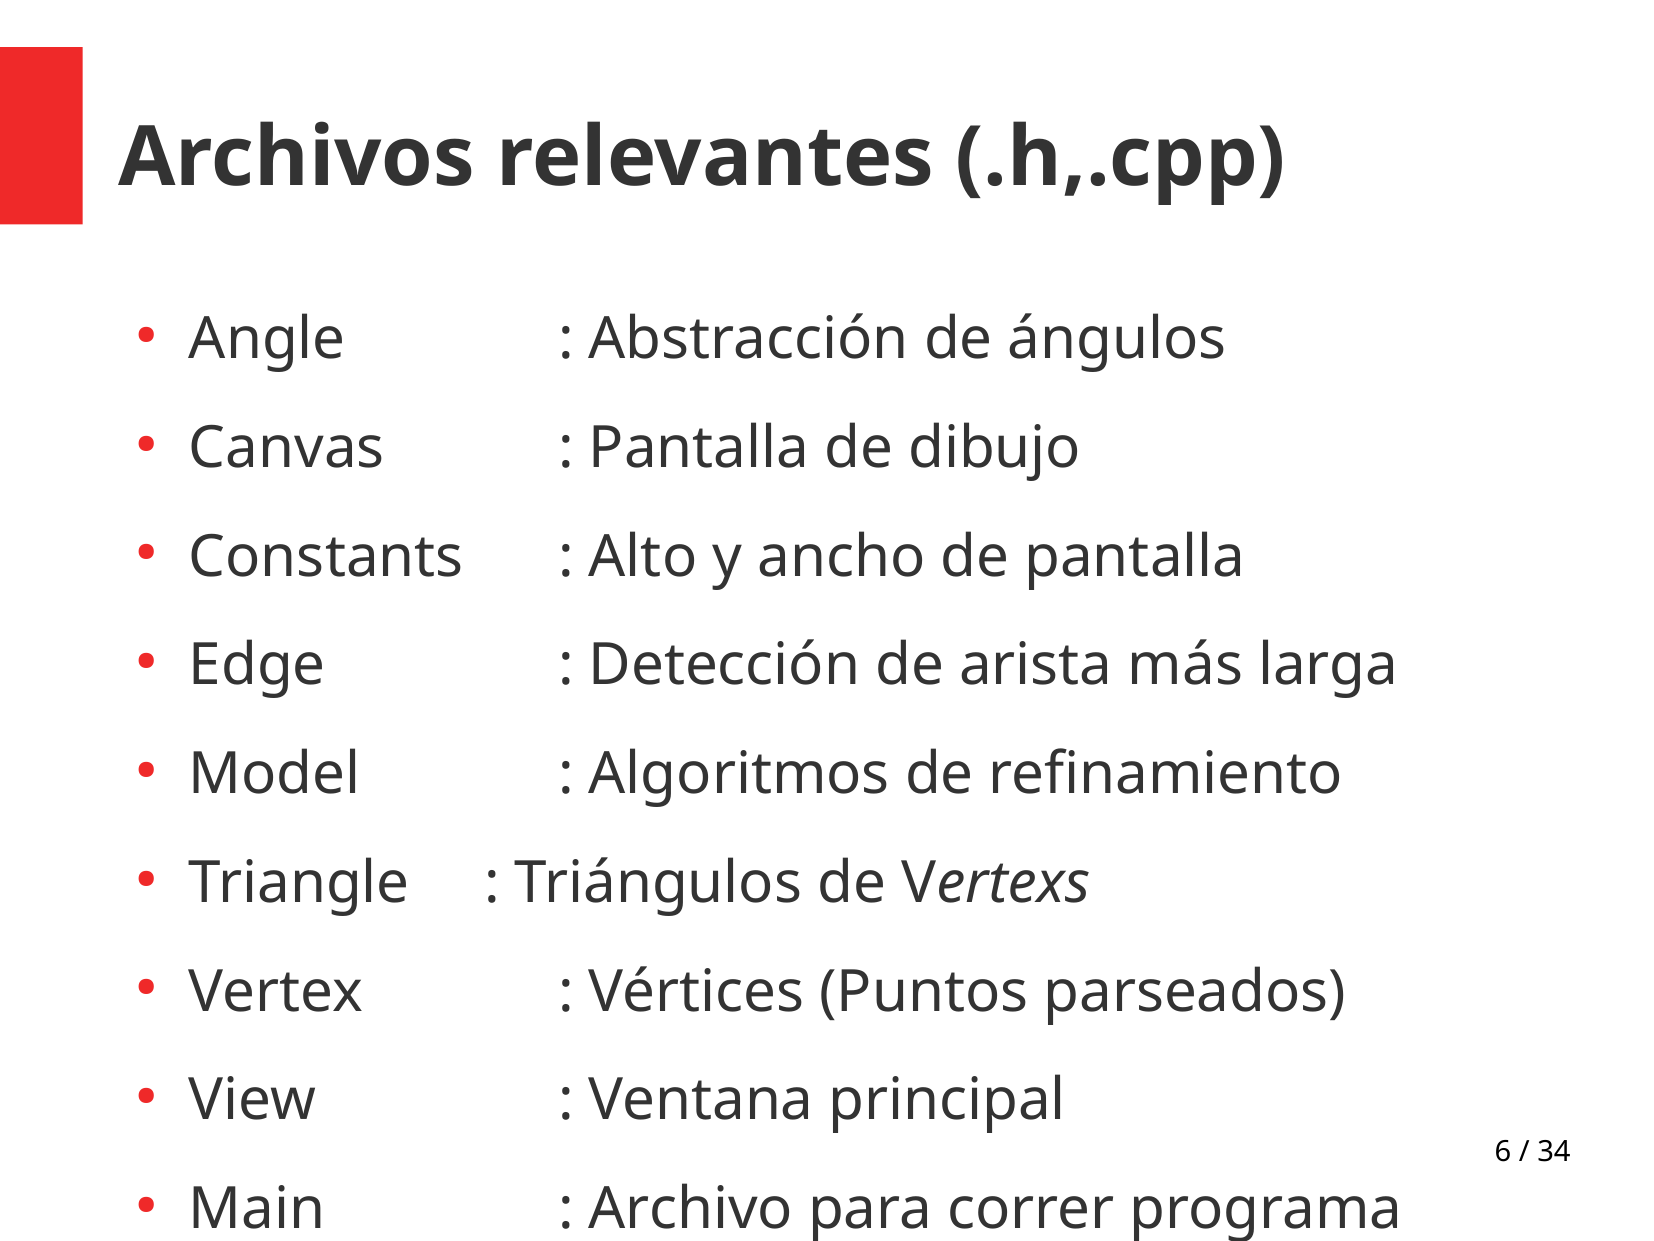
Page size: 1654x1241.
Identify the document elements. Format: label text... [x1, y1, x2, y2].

list Angle : Abstracción de ángulos Canvas : Pantalla de dibujo Constants : Alto y ancho de pantalla Edge : Detección de arista más larga Model : Algoritmos de refinamiento Triangle : Triángulos de Vertexs Vertex : Vértices (Puntos parseados) View : Ventana principal Main : Archivo para correr programa [118, 296, 1536, 1016]
title Archivos relevantes (.h,.cpp) [118, 49, 1571, 257]
